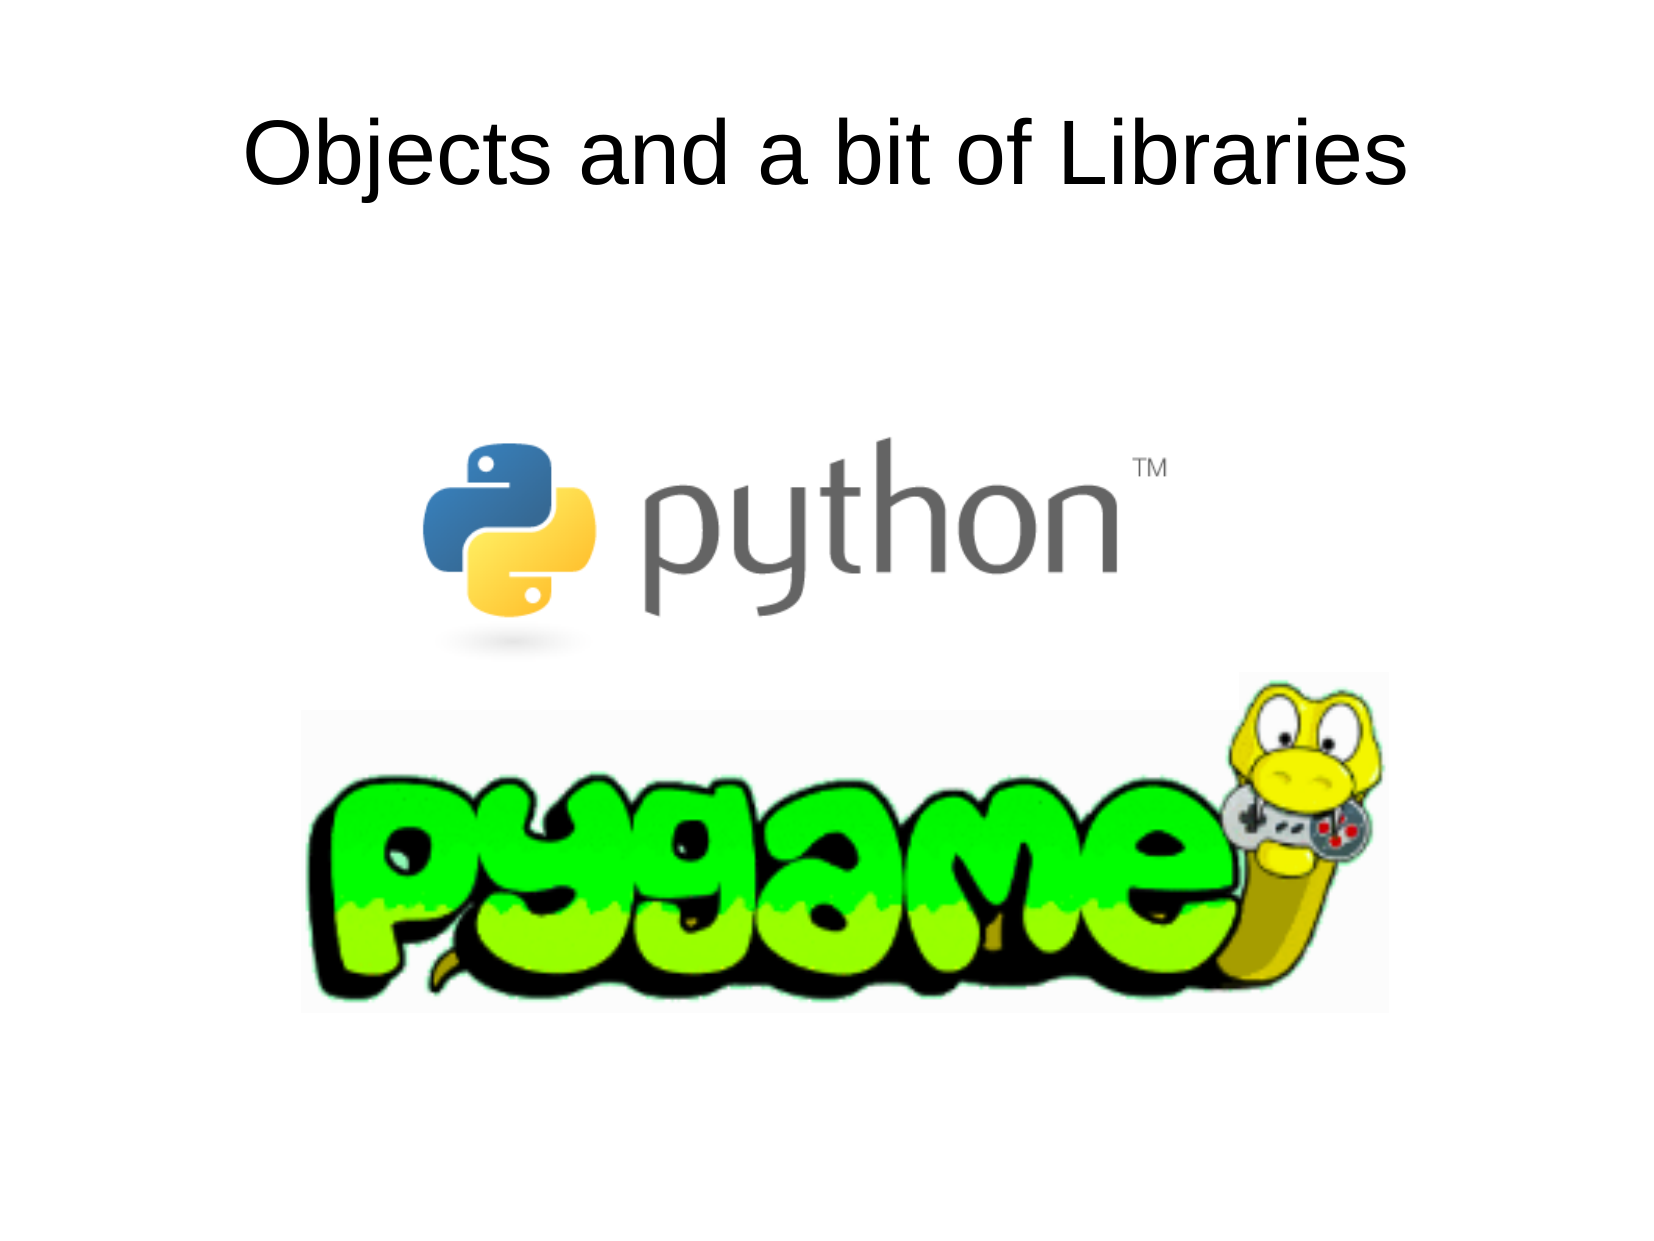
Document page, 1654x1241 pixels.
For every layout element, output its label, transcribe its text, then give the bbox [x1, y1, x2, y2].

title Objects and a bit of Libraries [82, 49, 1571, 257]
picture [300, 392, 1389, 1013]
